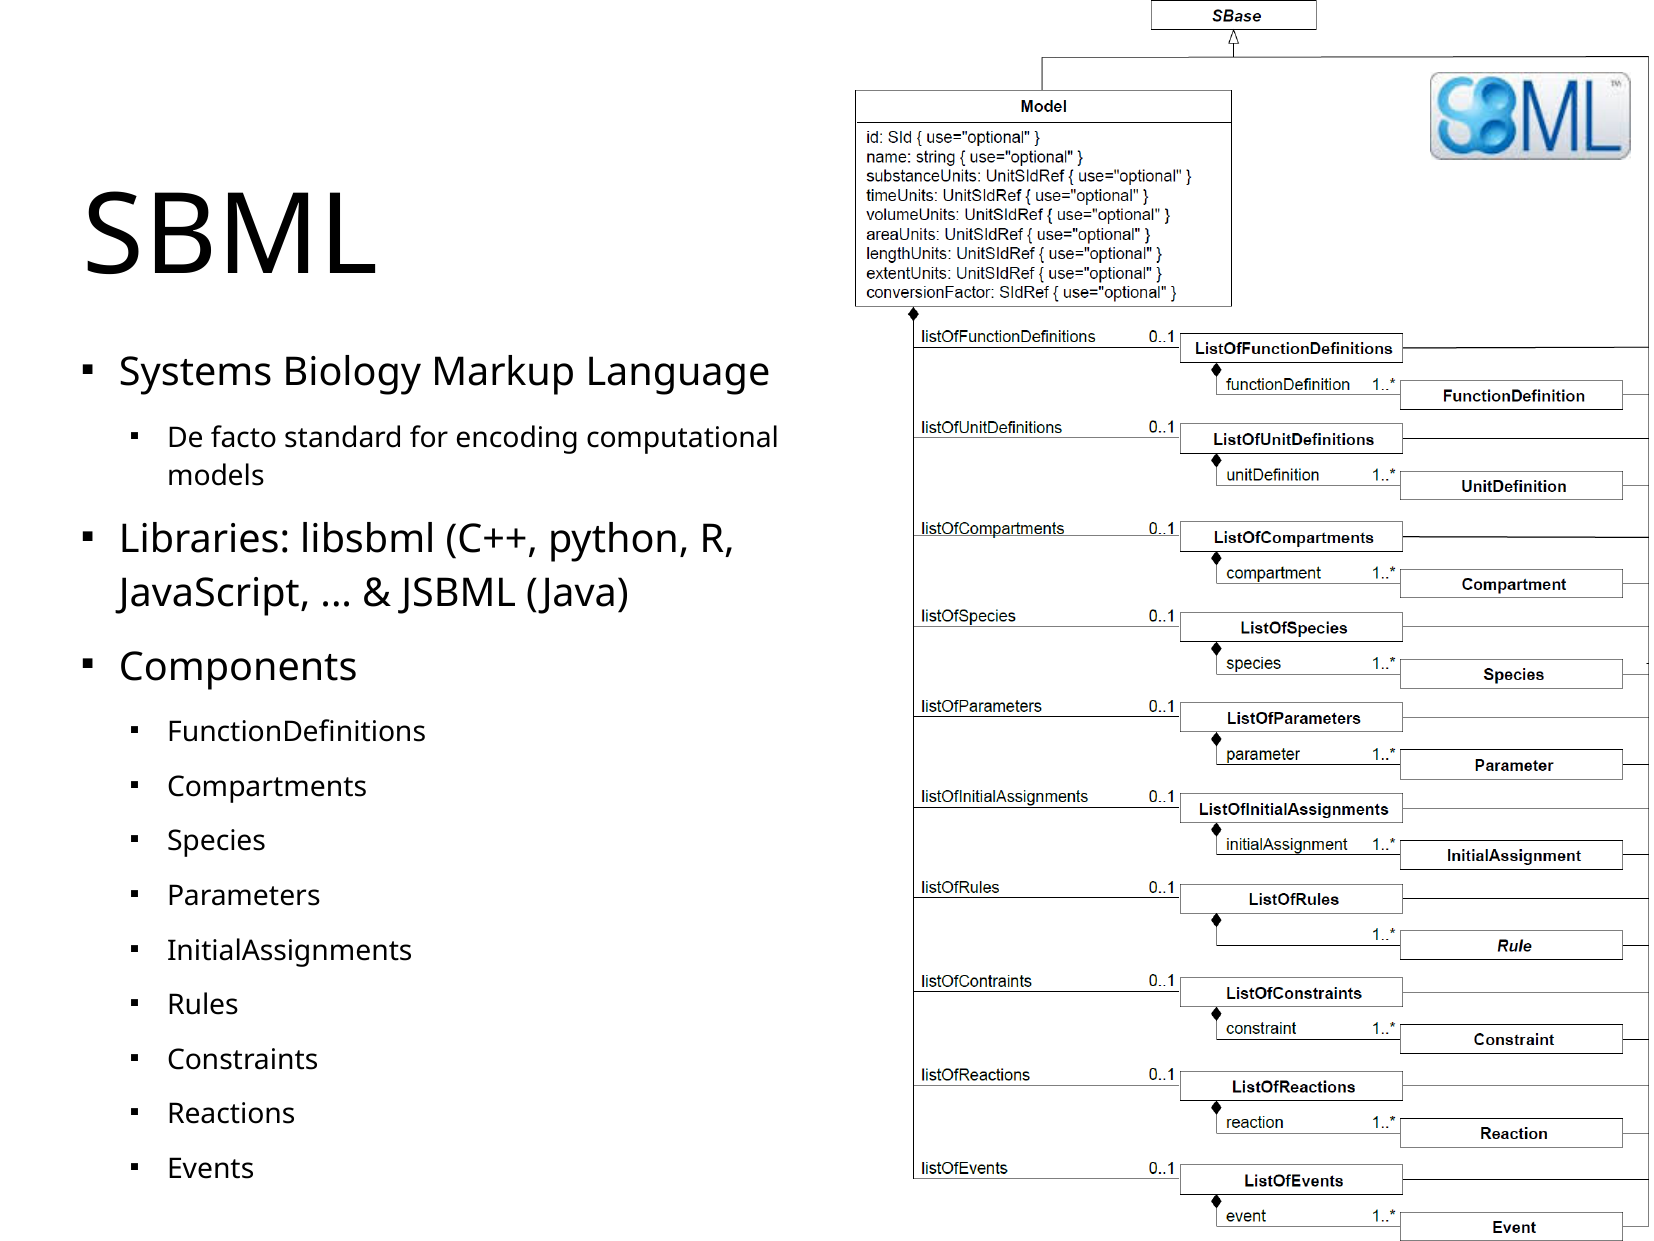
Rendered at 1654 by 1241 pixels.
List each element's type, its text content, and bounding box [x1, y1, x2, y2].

picture [855, 0, 1649, 1241]
list Systems Biology Markup Language De facto standard for encoding computational models Libraries: libsbml (C++, python, R, JavaScript, ... & JSBML (Java) Components FunctionDefinitions Compartments Species Parameters InitialAssignments Rules Constraints Reactions Events [70, 343, 841, 1189]
title SBML [82, 126, 855, 334]
